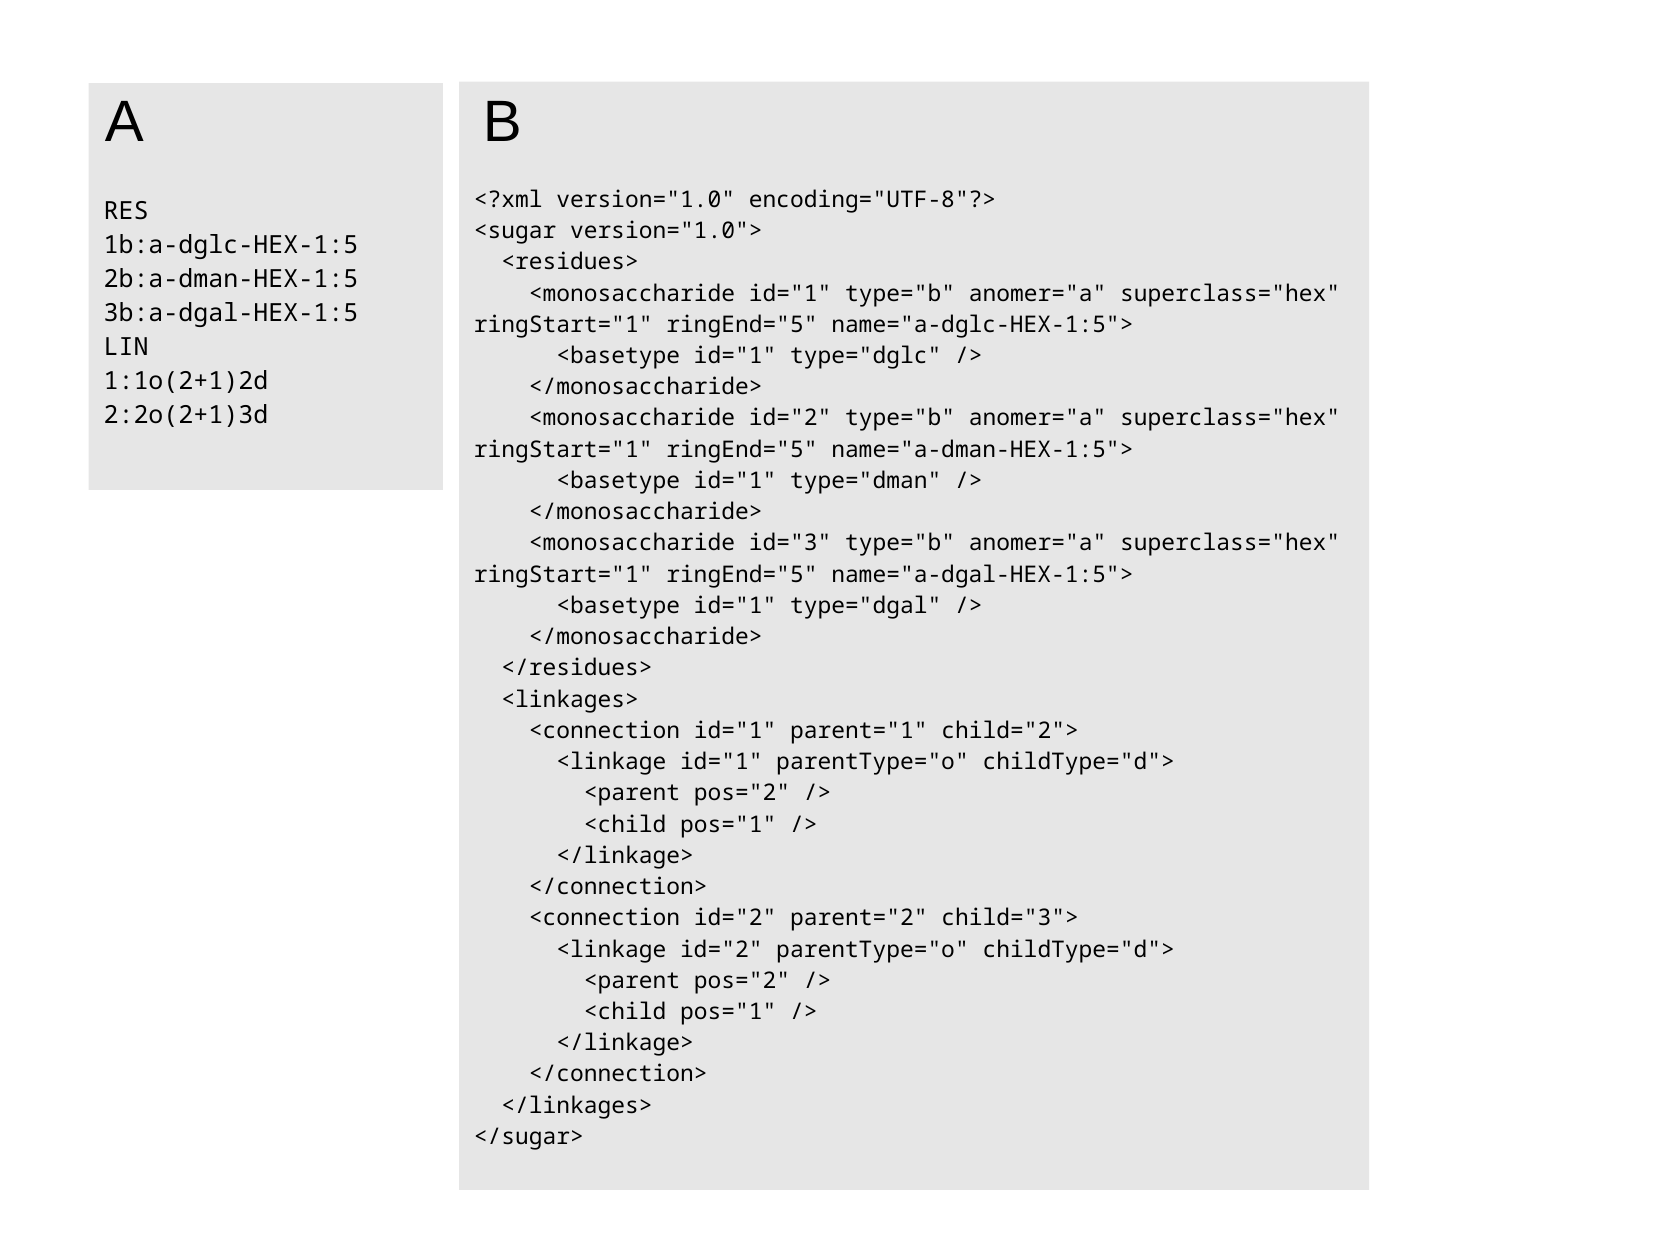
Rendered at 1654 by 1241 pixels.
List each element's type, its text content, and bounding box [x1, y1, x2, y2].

text_box B [468, 80, 537, 211]
text_box RES 1b:a-dglc-HEX-1:5 2b:a-dman-HEX-1:5 3b:a-dgal-HEX-1:5 LIN 1:1o(2+1)2d 2:2o(2+1)3d [88, 83, 443, 490]
text_box <?xml version="1.0" encoding="UTF-8"?> <sugar version="1.0"> <residues> <monosaccharide id="1" type="b" anomer="a" superclass="hex" ringStart="1" ringEnd="5" name="a-dglc-HEX-1:5"> <basetype id="1" type="dglc" /> </monosaccharide> <monosaccharide id="2" type="b" anomer="a" superclass="hex" ringStart="1" ringEnd="5" name="a-dman-HEX-1:5"> <basetype id="1" type="dman" /> </monosaccharide> <monosaccharide id="3" type="b" anomer="a" superclass="hex" ringStart="1" ringEnd="5" name="a-dgal-HEX-1:5"> <basetype id="1" type="dgal" /> </monosaccharide> </residues> <linkages> <connection id="1" parent="1" child="2"> <linkage id="1" parentType="o" childType="d"> <parent pos="2" /> <child pos="1" /> </linkage> </connection> <connection id="2" parent="2" child="3"> <linkage id="2" parentType="o" childType="d"> <parent pos="2" /> <child pos="1" /> </linkage> </connection> </linkages> </sugar> [459, 81, 1370, 1017]
text_box A [90, 80, 159, 210]
